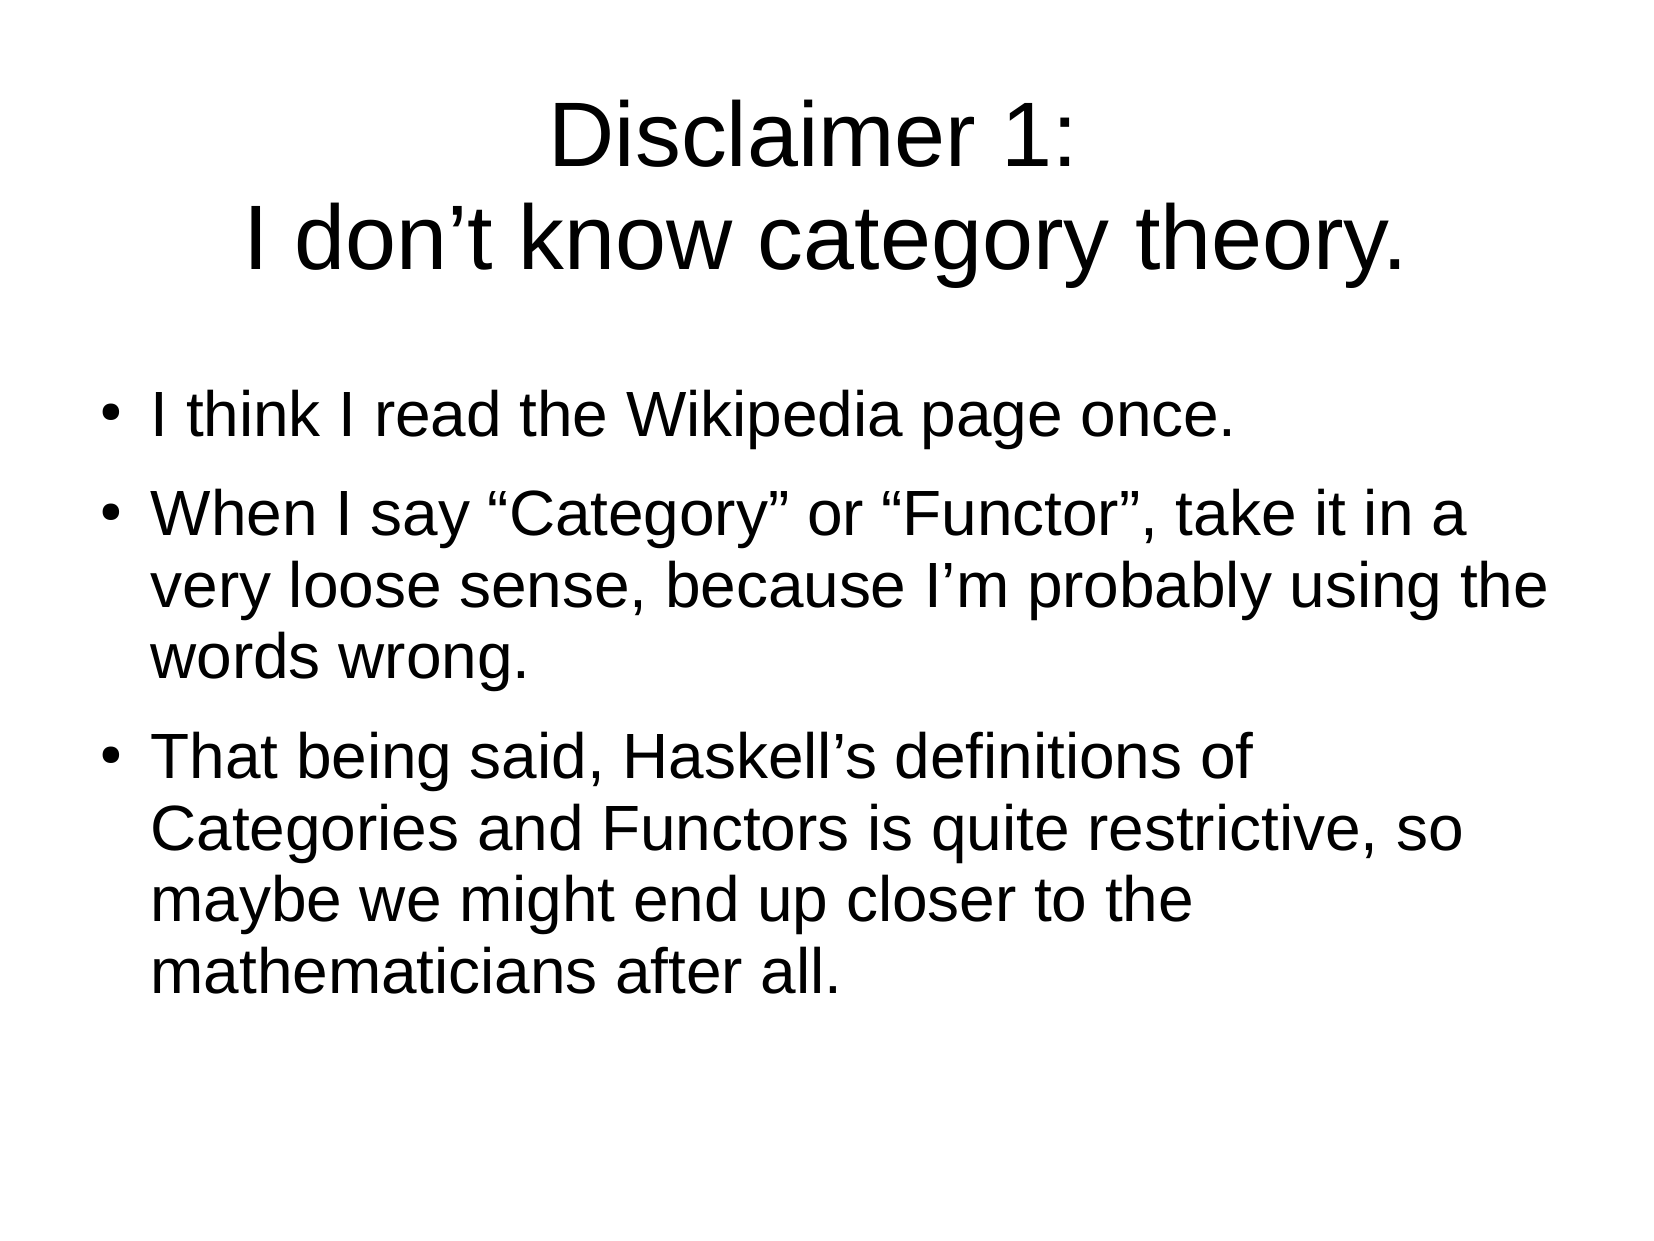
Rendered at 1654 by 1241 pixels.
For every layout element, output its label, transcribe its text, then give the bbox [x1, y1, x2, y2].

title Disclaimer 1: I don’t know category theory. [82, 82, 1571, 290]
list I think I read the Wikipedia page once. When I say “Category” or “Functor”, take it in a very loose sense, because I’m probably using the words wrong. That being said, Haskell’s definitions of Categories and Functors is quite restrictive, so maybe we might end up closer to the mathematicians after all. [82, 377, 1571, 1010]
